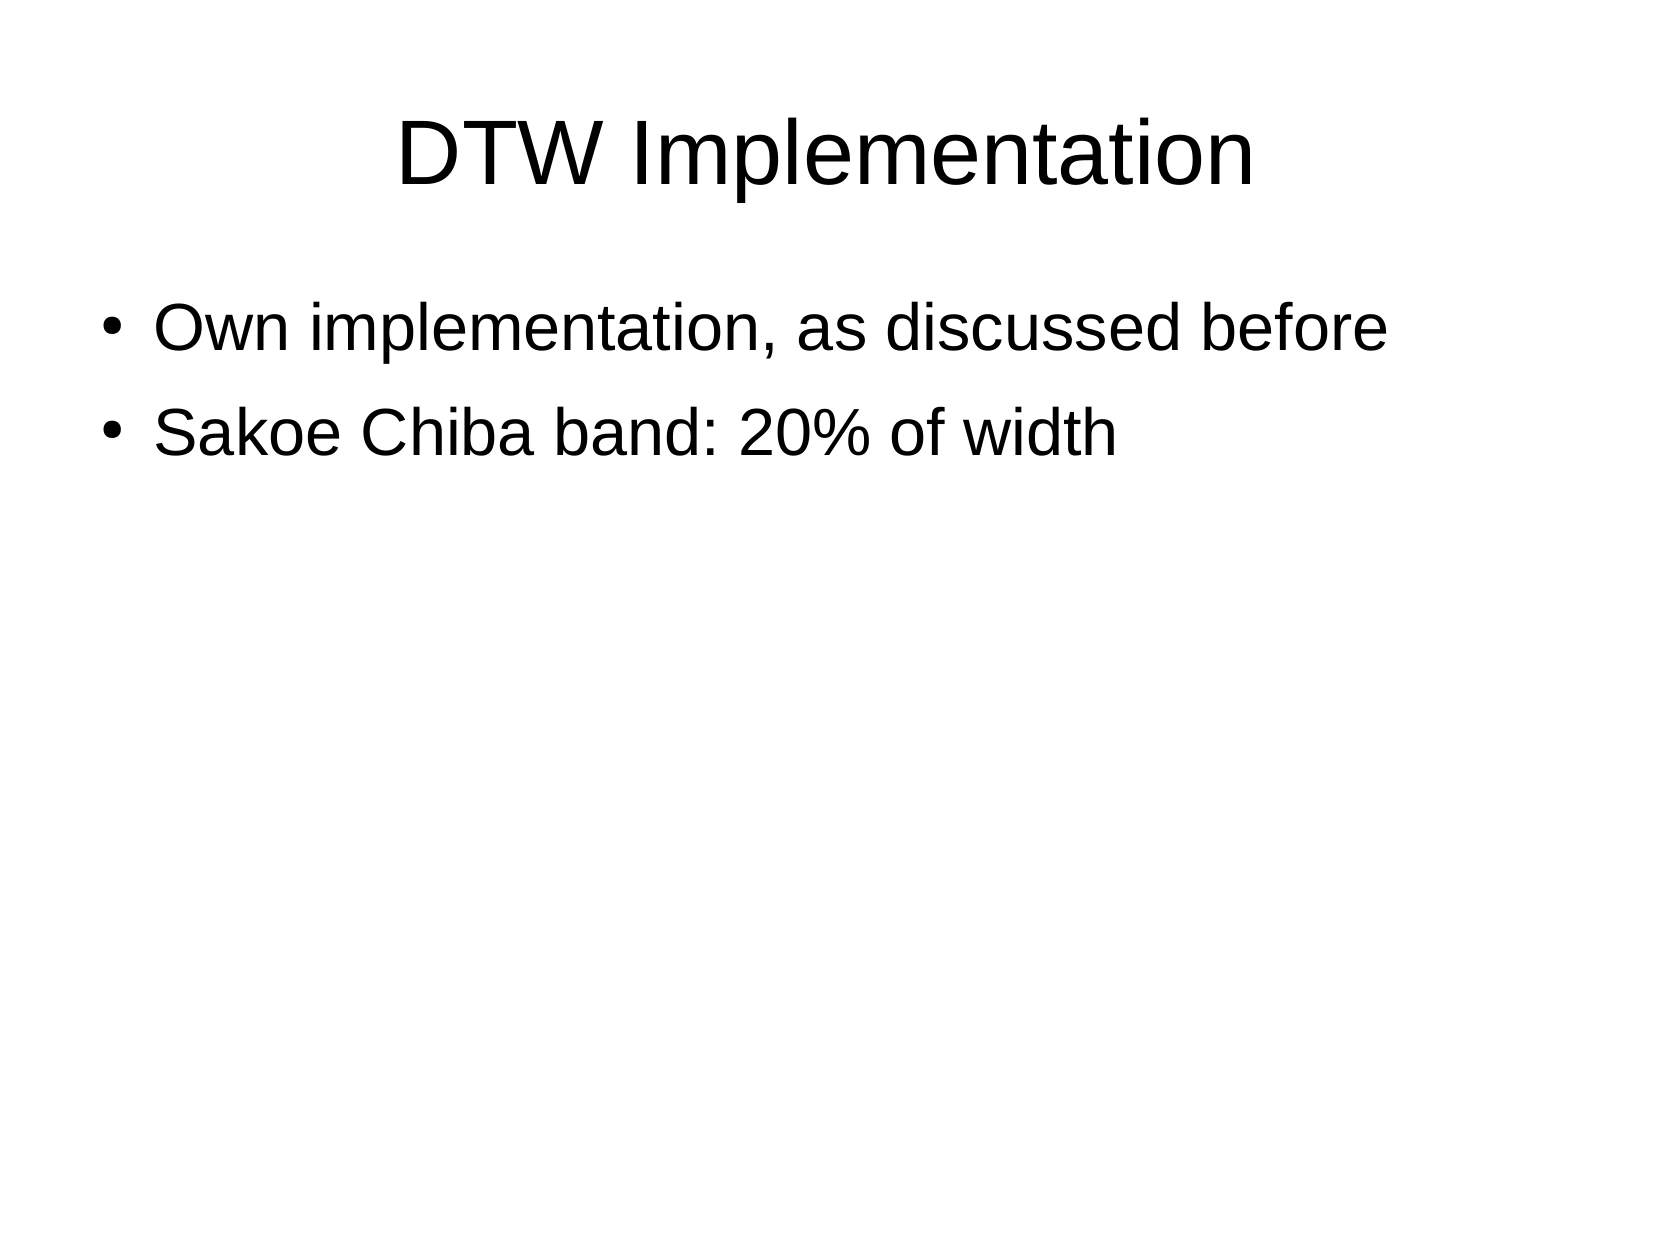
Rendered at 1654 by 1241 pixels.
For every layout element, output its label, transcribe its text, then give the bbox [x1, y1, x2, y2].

title DTW Implementation [82, 49, 1571, 257]
list Own implementation, as discussed before Sakoe Chiba band: 20% of width [82, 290, 1571, 1010]
